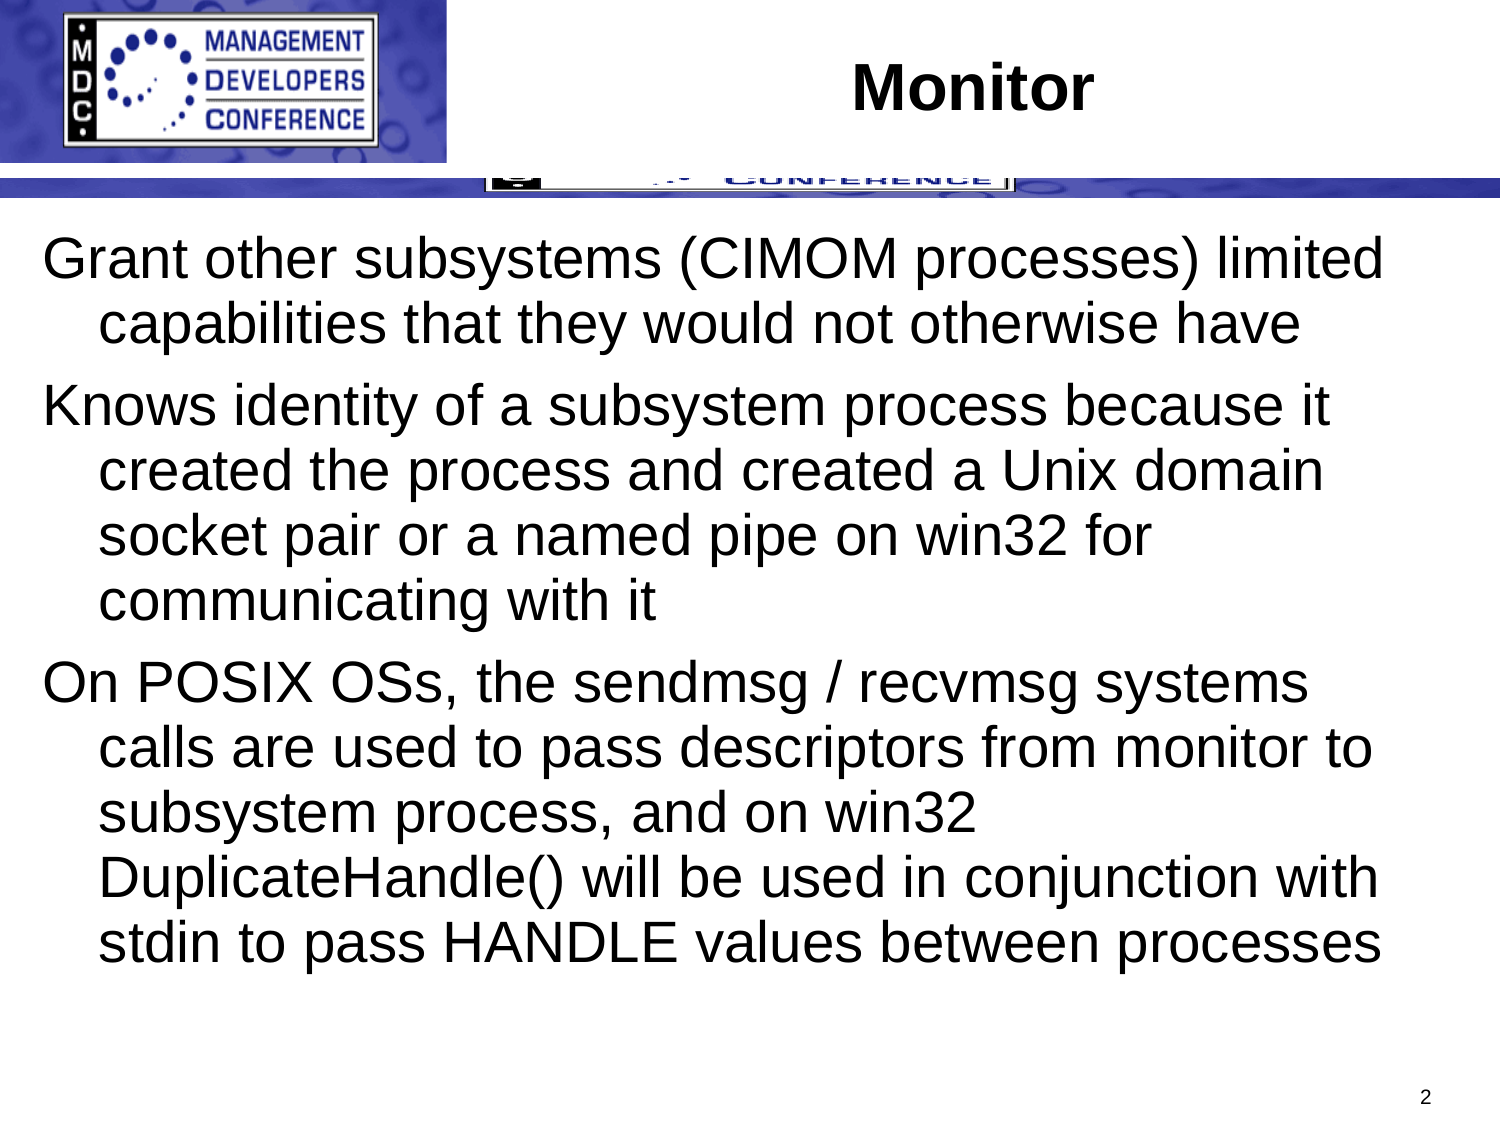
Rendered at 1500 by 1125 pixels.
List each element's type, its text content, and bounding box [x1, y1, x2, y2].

picture [0, 0, 447, 163]
picture [0, 178, 1500, 198]
title Monitor [447, 0, 1500, 176]
list Grant other subsystems (CIMOM processes) limited capabilities that they would not otherwise have Knows identity of a subsystem process because it created the process and created a Unix domain socket pair or a named pipe on win32 for communicating with it On POSIX OSs, the sendmsg / recvmsg systems calls are used to pass descriptors from monitor to subsystem process, and on win32 DuplicateHandle() will be used in conjunction with stdin to pass HANDLE values between processes [42, 226, 1433, 1082]
